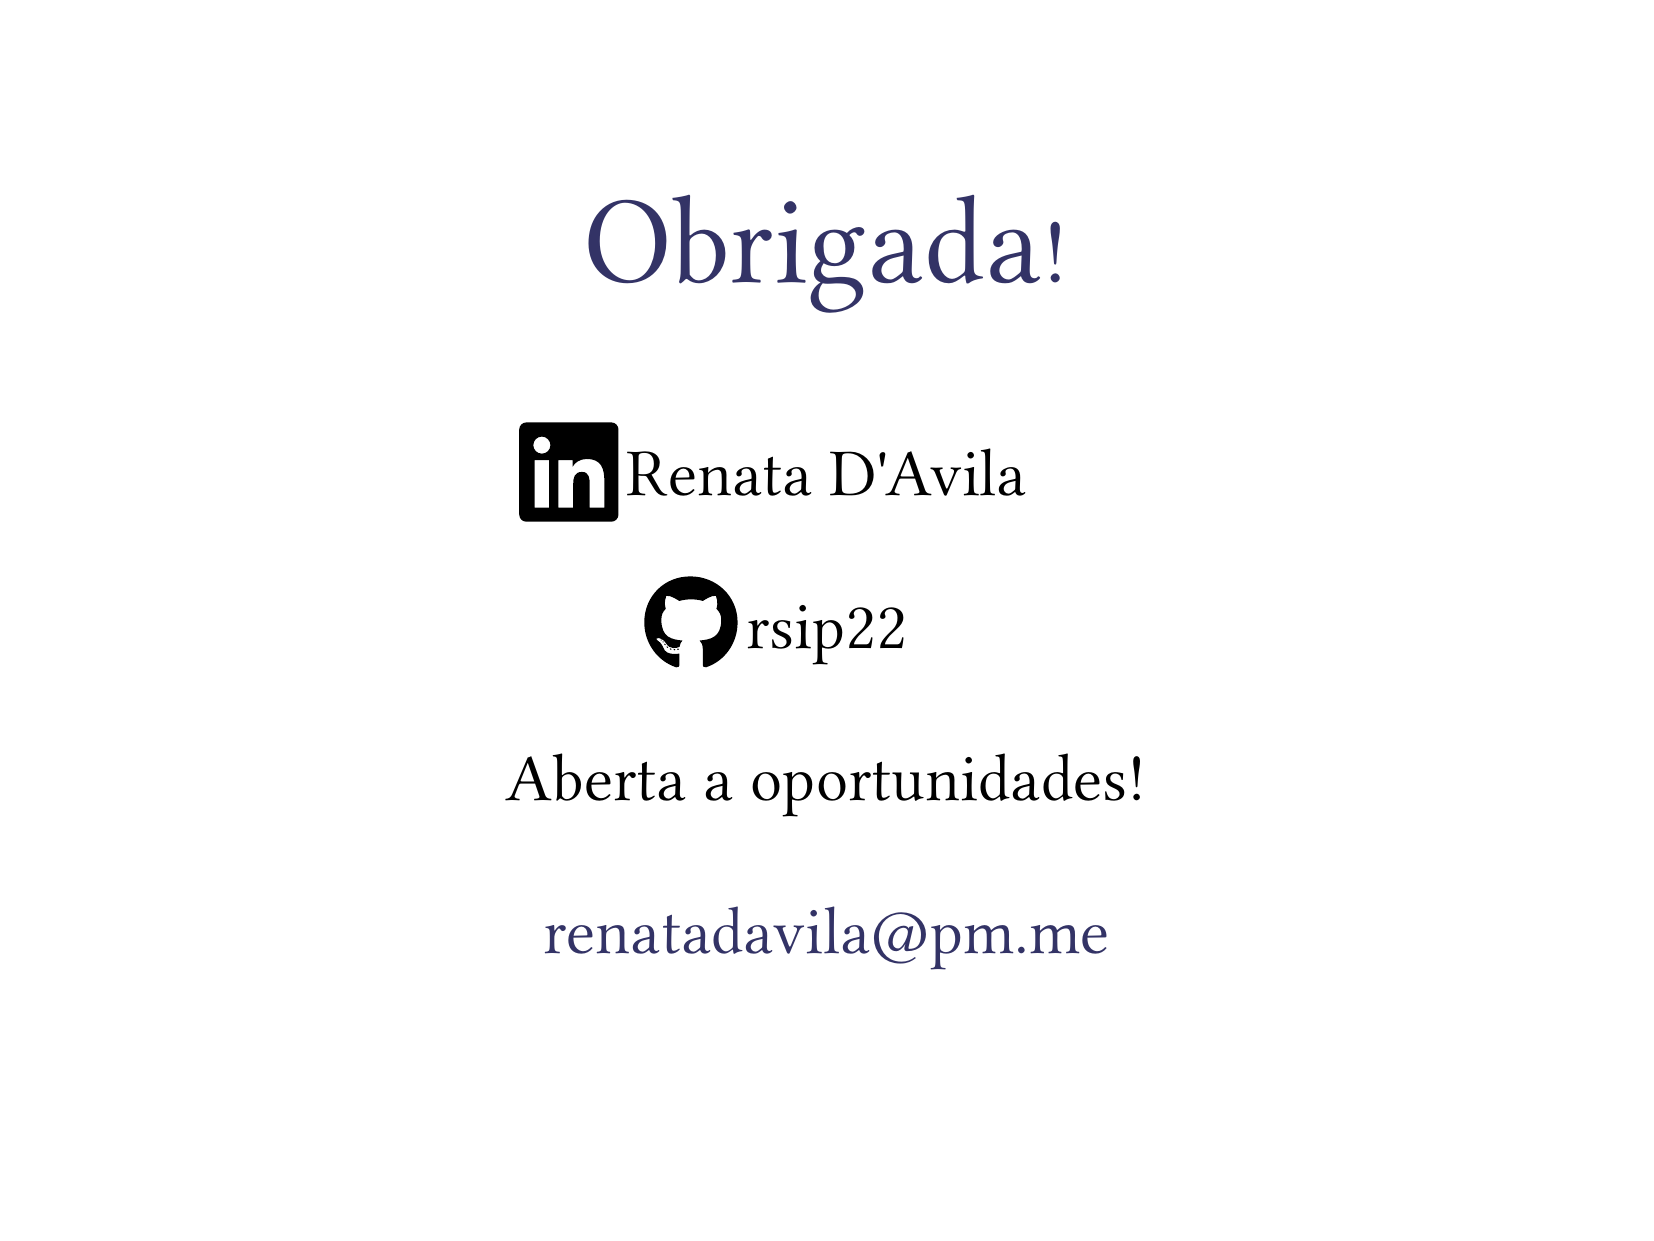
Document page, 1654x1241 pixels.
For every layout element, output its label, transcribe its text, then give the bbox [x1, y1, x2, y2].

title Obrigada! [82, 138, 1571, 346]
subtitle Renata D'Avila rsip22 Aberta a oportunidades! renatadavila@pm.me [82, 346, 1571, 1063]
picture [644, 574, 738, 672]
picture [519, 415, 619, 529]
